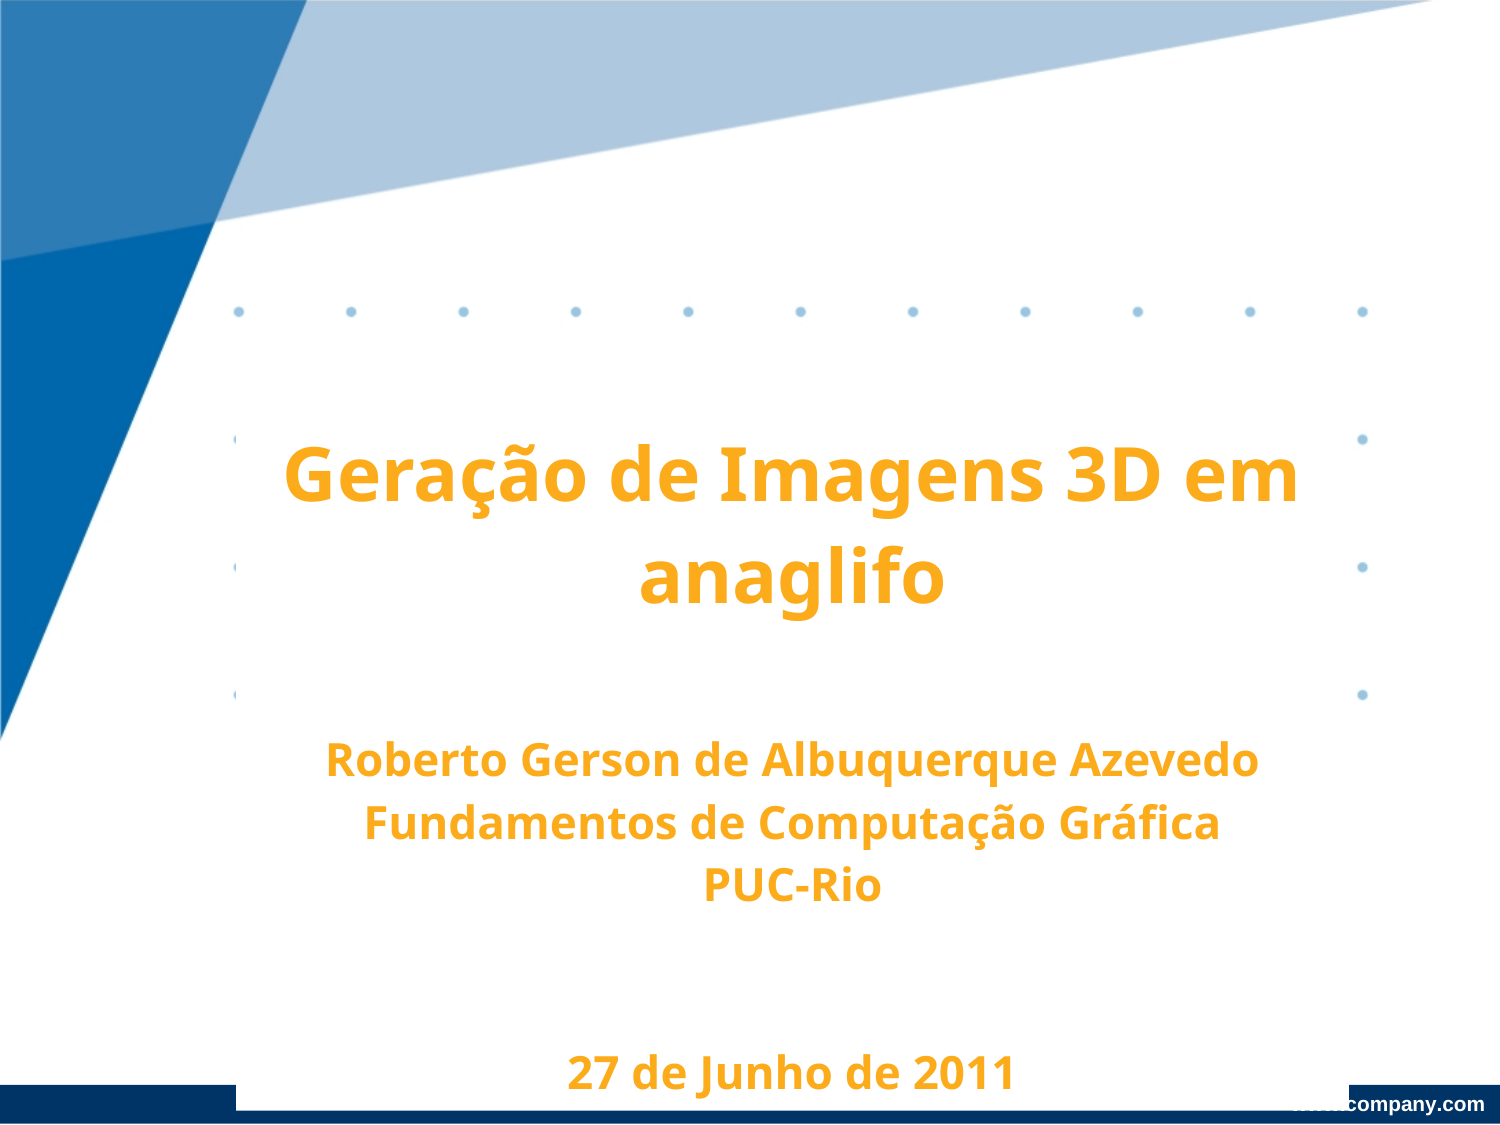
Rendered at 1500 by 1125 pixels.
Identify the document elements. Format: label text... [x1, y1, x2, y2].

picture [0, 0, 1500, 842]
title Geração de Imagens 3D em anaglifo Roberto Gerson de Albuquerque Azevedo Fundamentos de Computação Gráfica PUC-Rio 27 de Junho de 2011 [236, 413, 1349, 1011]
